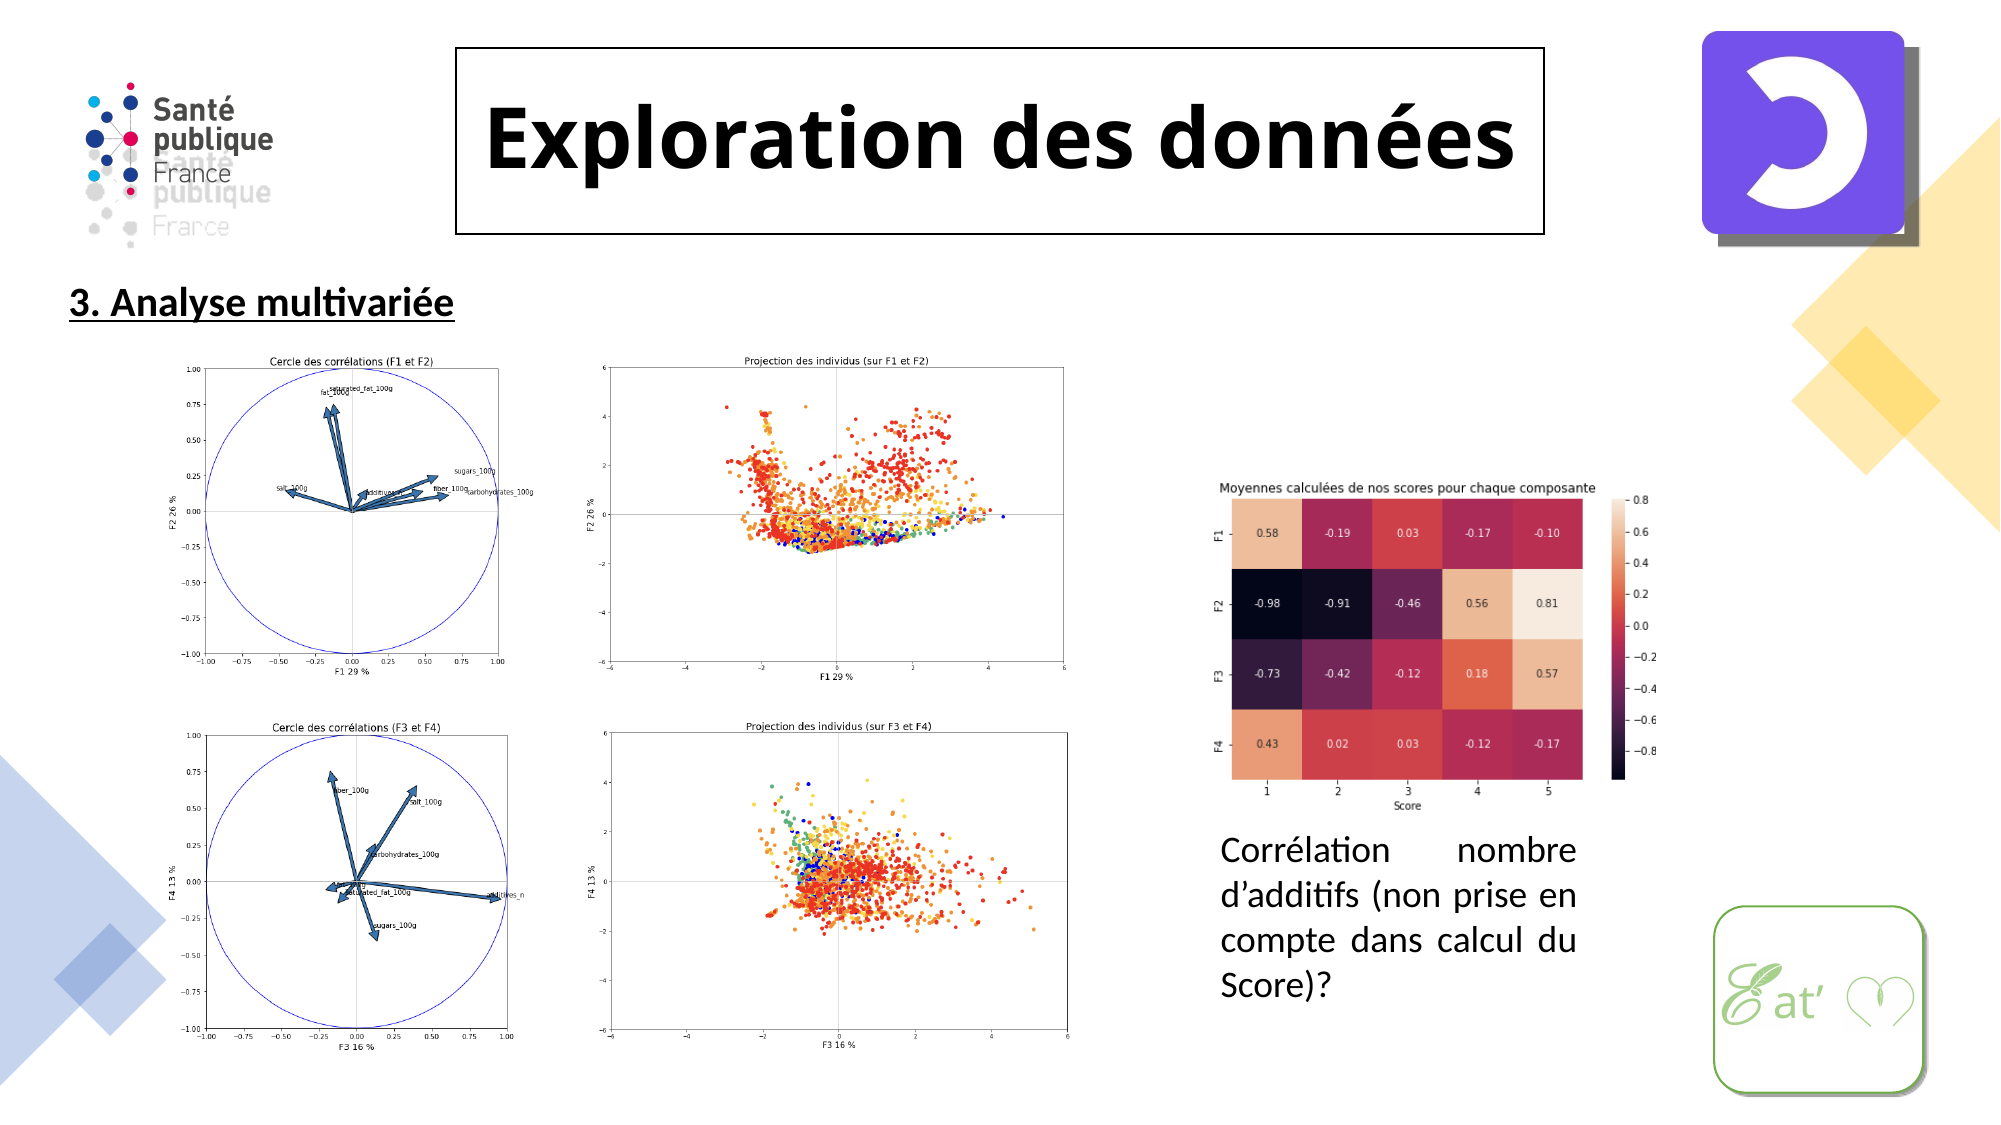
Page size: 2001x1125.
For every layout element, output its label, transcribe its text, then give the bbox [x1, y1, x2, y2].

picture [1702, 31, 1905, 234]
text_box [1714, 906, 1924, 1093]
picture [1716, 957, 1787, 1029]
title Exploration des données [455, 48, 1544, 235]
picture [1844, 974, 1917, 1033]
picture [166, 350, 544, 686]
text_box 3. Analyse multivariée [53, 267, 710, 334]
text_box [0, 754, 166, 1086]
picture [586, 717, 1074, 1054]
text_box at’ [1757, 965, 1874, 1036]
picture [166, 717, 528, 1059]
text_box [1791, 116, 2000, 533]
text_box Corrélation nombre d’additifs (non prise en compte dans calcul du Score)? [1205, 817, 1594, 1015]
picture [83, 46, 323, 237]
picture [1205, 476, 1656, 818]
picture [584, 350, 1071, 686]
